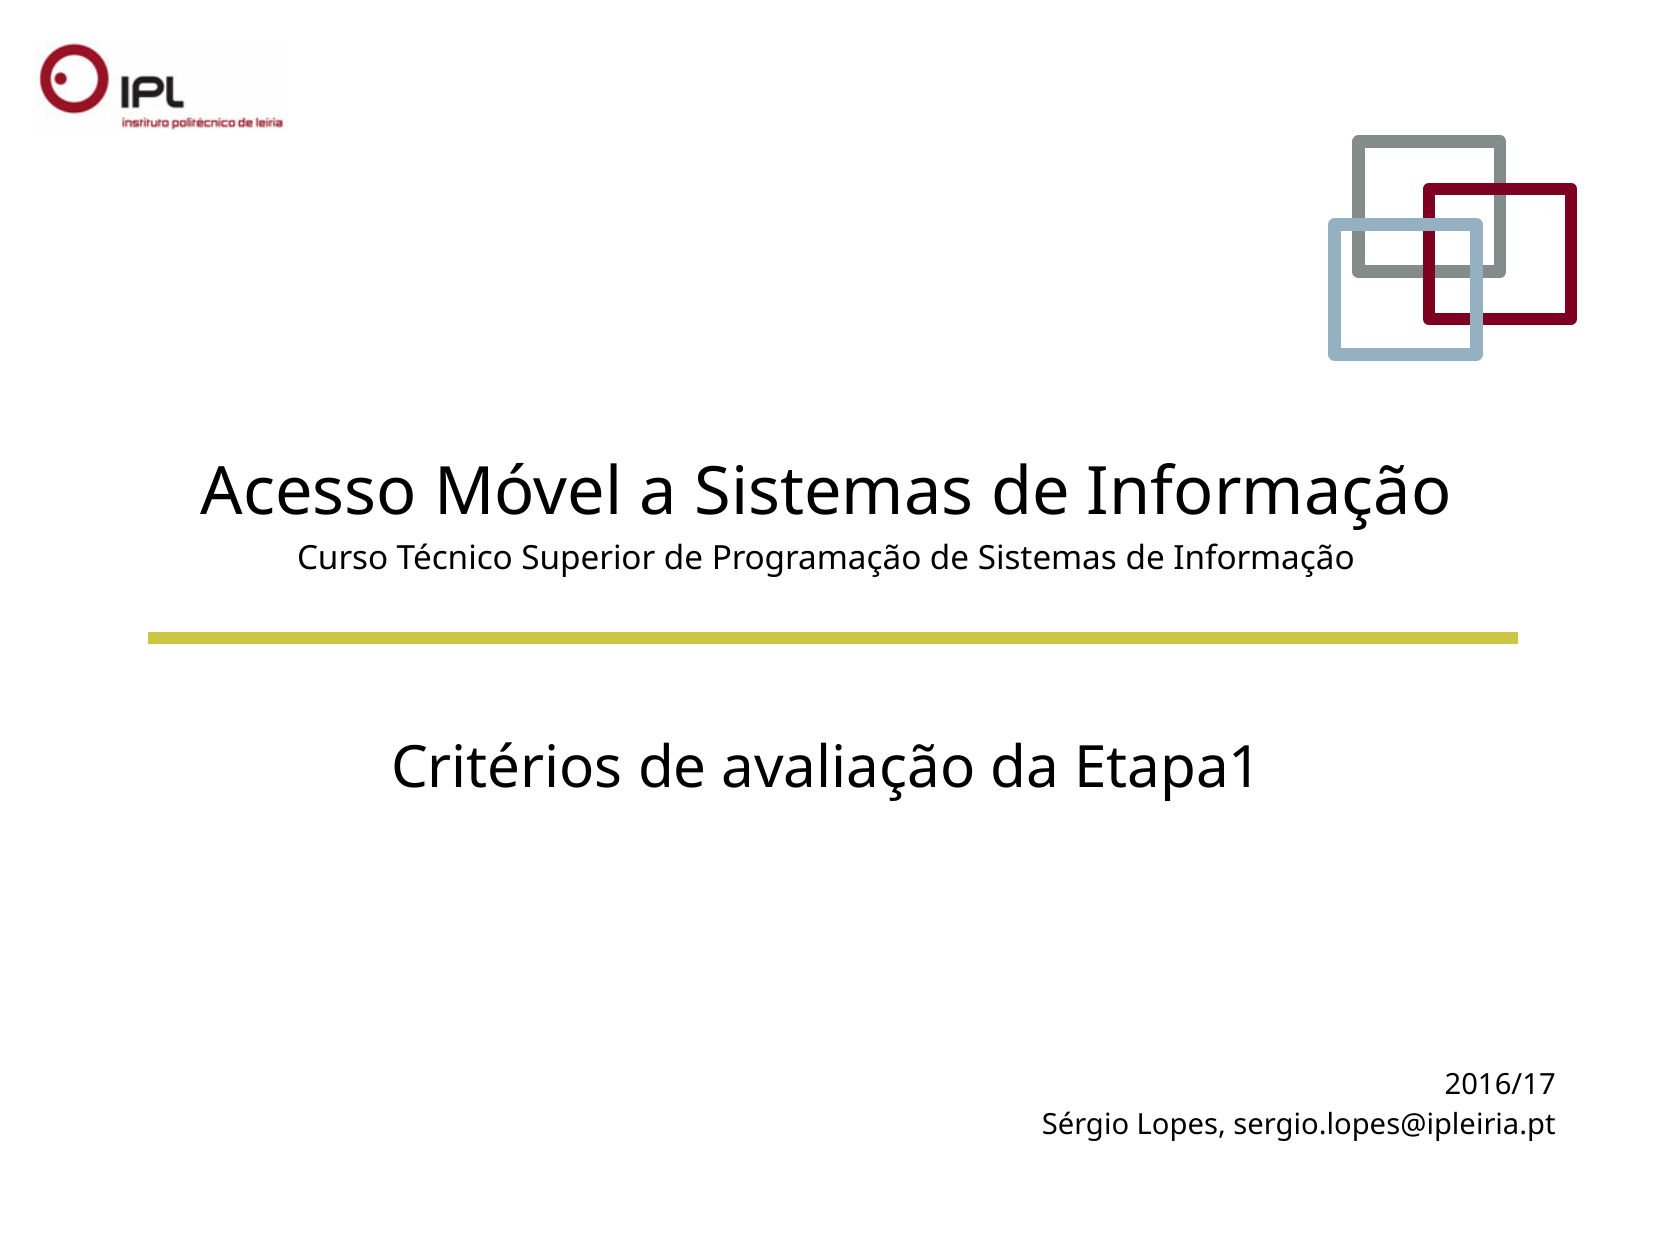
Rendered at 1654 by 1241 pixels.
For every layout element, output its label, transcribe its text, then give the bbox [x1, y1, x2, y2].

text_box 2016/17 Sérgio Lopes, sergio.lopes@ipleiria.pt [933, 1055, 1571, 1151]
picture [35, 41, 291, 133]
subtitle Acesso Móvel a Sistemas de Informação Curso Técnico Superior de Programação de Sistemas de Informação [183, 372, 1471, 632]
text_box Critérios de avaliação da Etapa1 [183, 645, 1471, 885]
